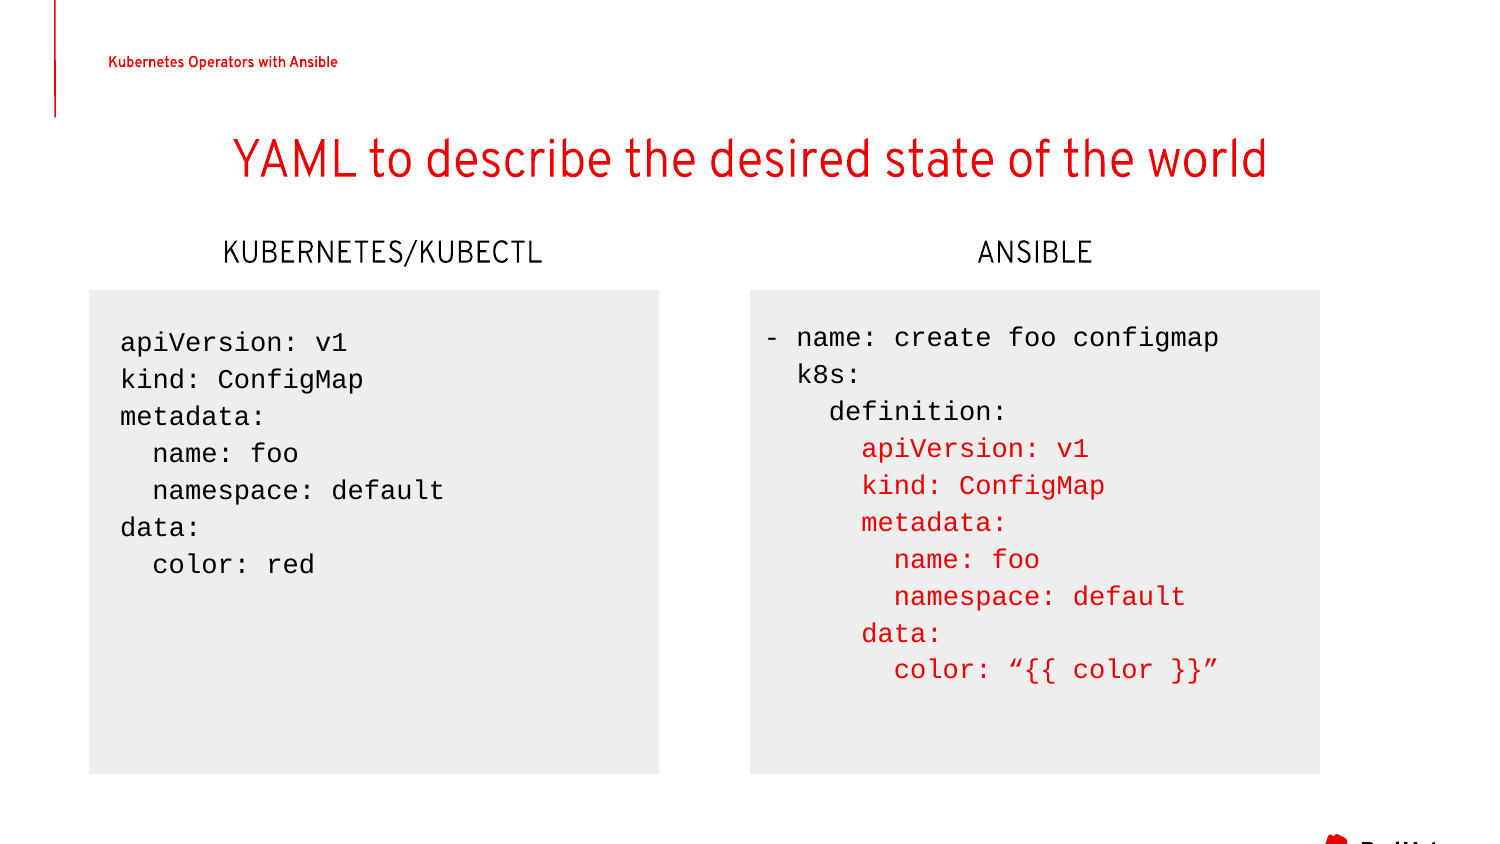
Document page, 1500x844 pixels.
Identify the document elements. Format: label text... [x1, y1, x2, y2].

text_box data: [119, 509, 208, 545]
text_box name: foo [763, 541, 1062, 577]
text_box kind: ConfigMap [763, 467, 1132, 503]
text_box metadata: [119, 398, 278, 434]
text_box definition: [763, 393, 1027, 429]
text_box apiVersion: v1 [763, 430, 1114, 466]
text_box color: “{{ color }}” [763, 651, 1255, 688]
text_box data: [763, 614, 957, 651]
text_box color: red [119, 546, 331, 582]
text_box - name: create foo configmap [763, 319, 1255, 355]
text_box metadata: [763, 504, 1027, 540]
text_box name: foo [119, 435, 313, 471]
text_box [0, 0, 1500, 844]
text_box apiVersion: v1 [120, 324, 366, 361]
text_box kind: ConfigMap [119, 361, 383, 398]
text_box namespace: default [763, 577, 1220, 614]
picture [1317, 834, 1438, 844]
text_box namespace: default [119, 472, 470, 508]
text_box k8s: [763, 356, 869, 392]
